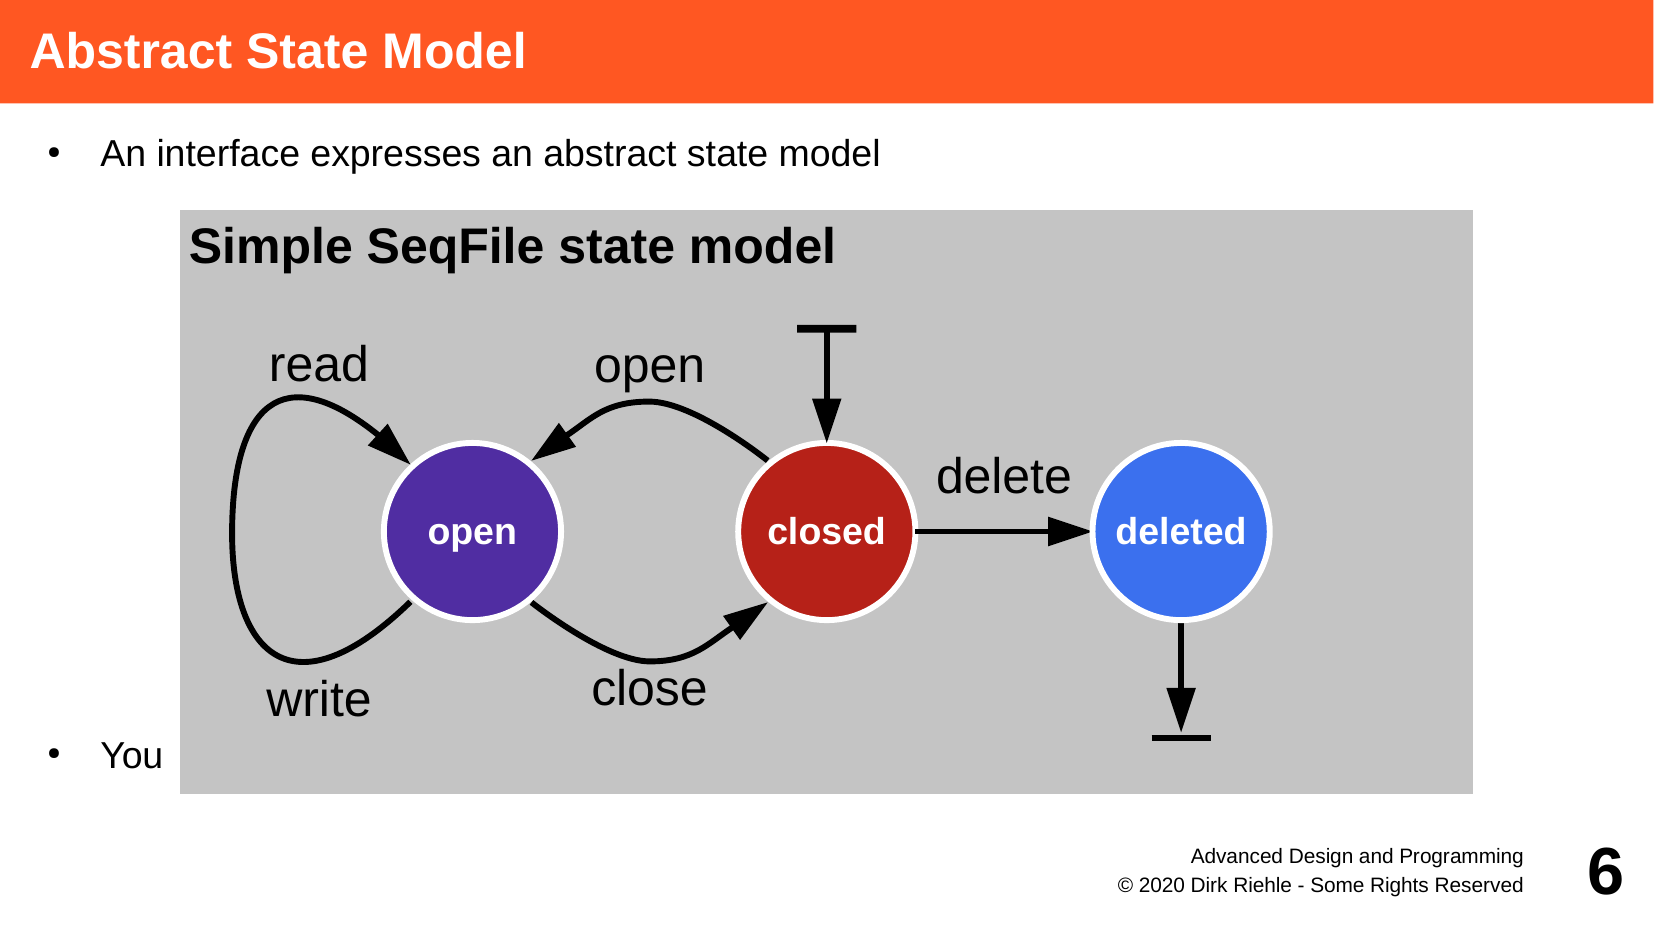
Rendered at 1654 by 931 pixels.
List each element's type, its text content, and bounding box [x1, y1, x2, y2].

text_box deleted [1092, 442, 1270, 621]
text_box open [531, 224, 768, 461]
text_box open [438, 442, 562, 621]
title Abstract State Model [0, 0, 1654, 104]
list An interface expresses an abstract state model You cannot (should not) call delete on an open file [29, 132, 1625, 813]
text_box Simple SeqFile state model [177, 206, 1477, 798]
text_box read write [200, 324, 438, 739]
text_box closed [738, 442, 916, 621]
